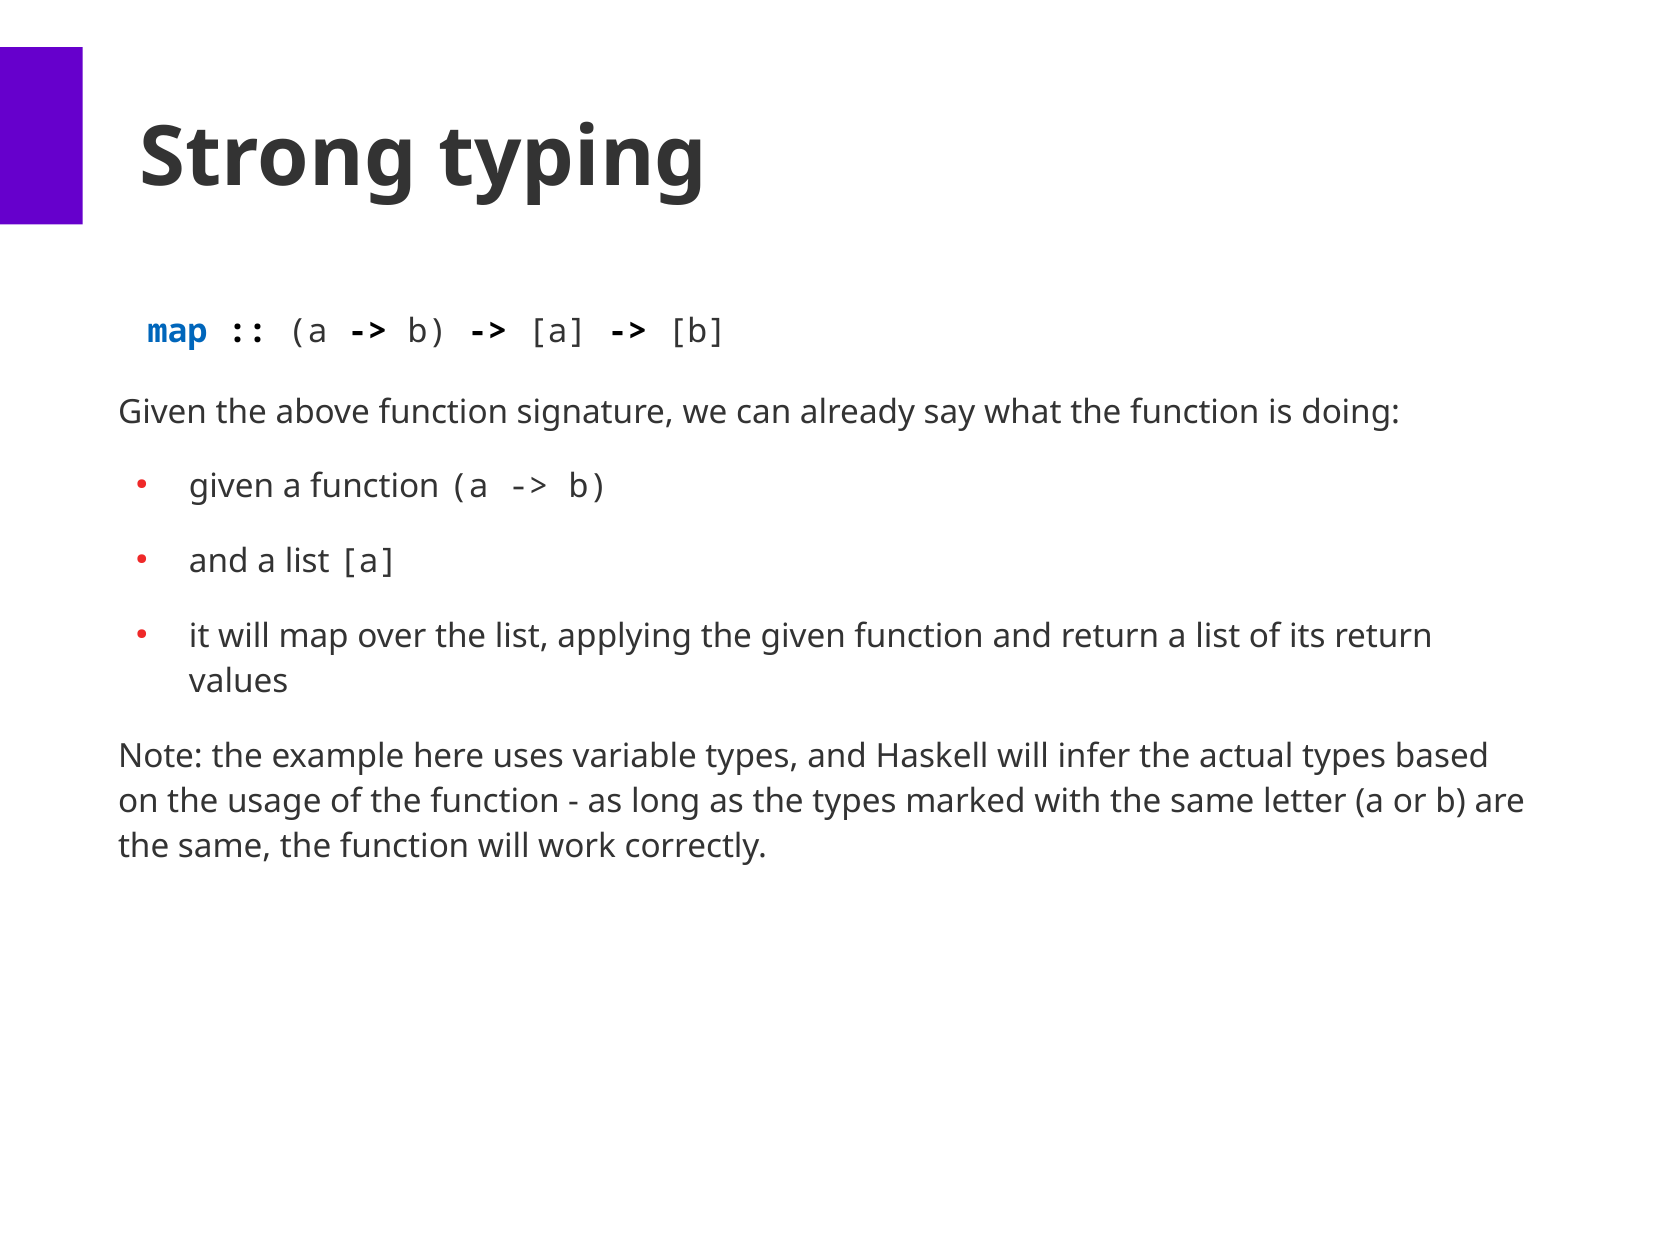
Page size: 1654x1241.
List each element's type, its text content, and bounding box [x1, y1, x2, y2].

list map :: (a -> b) -> [a] -> [b] Given the above function signature, we can already say what the function is doing: given a function (a -> b) and a list [a] it will map over the list, applying the given function and return a list of its return values Note: the example here uses variable types, and Haskell will infer the actual types based on the usage of the function - as long as the types marked with the same letter (a or b) are the same, the function will work correctly. [118, 307, 1536, 1074]
title Strong typing [118, 49, 1571, 257]
